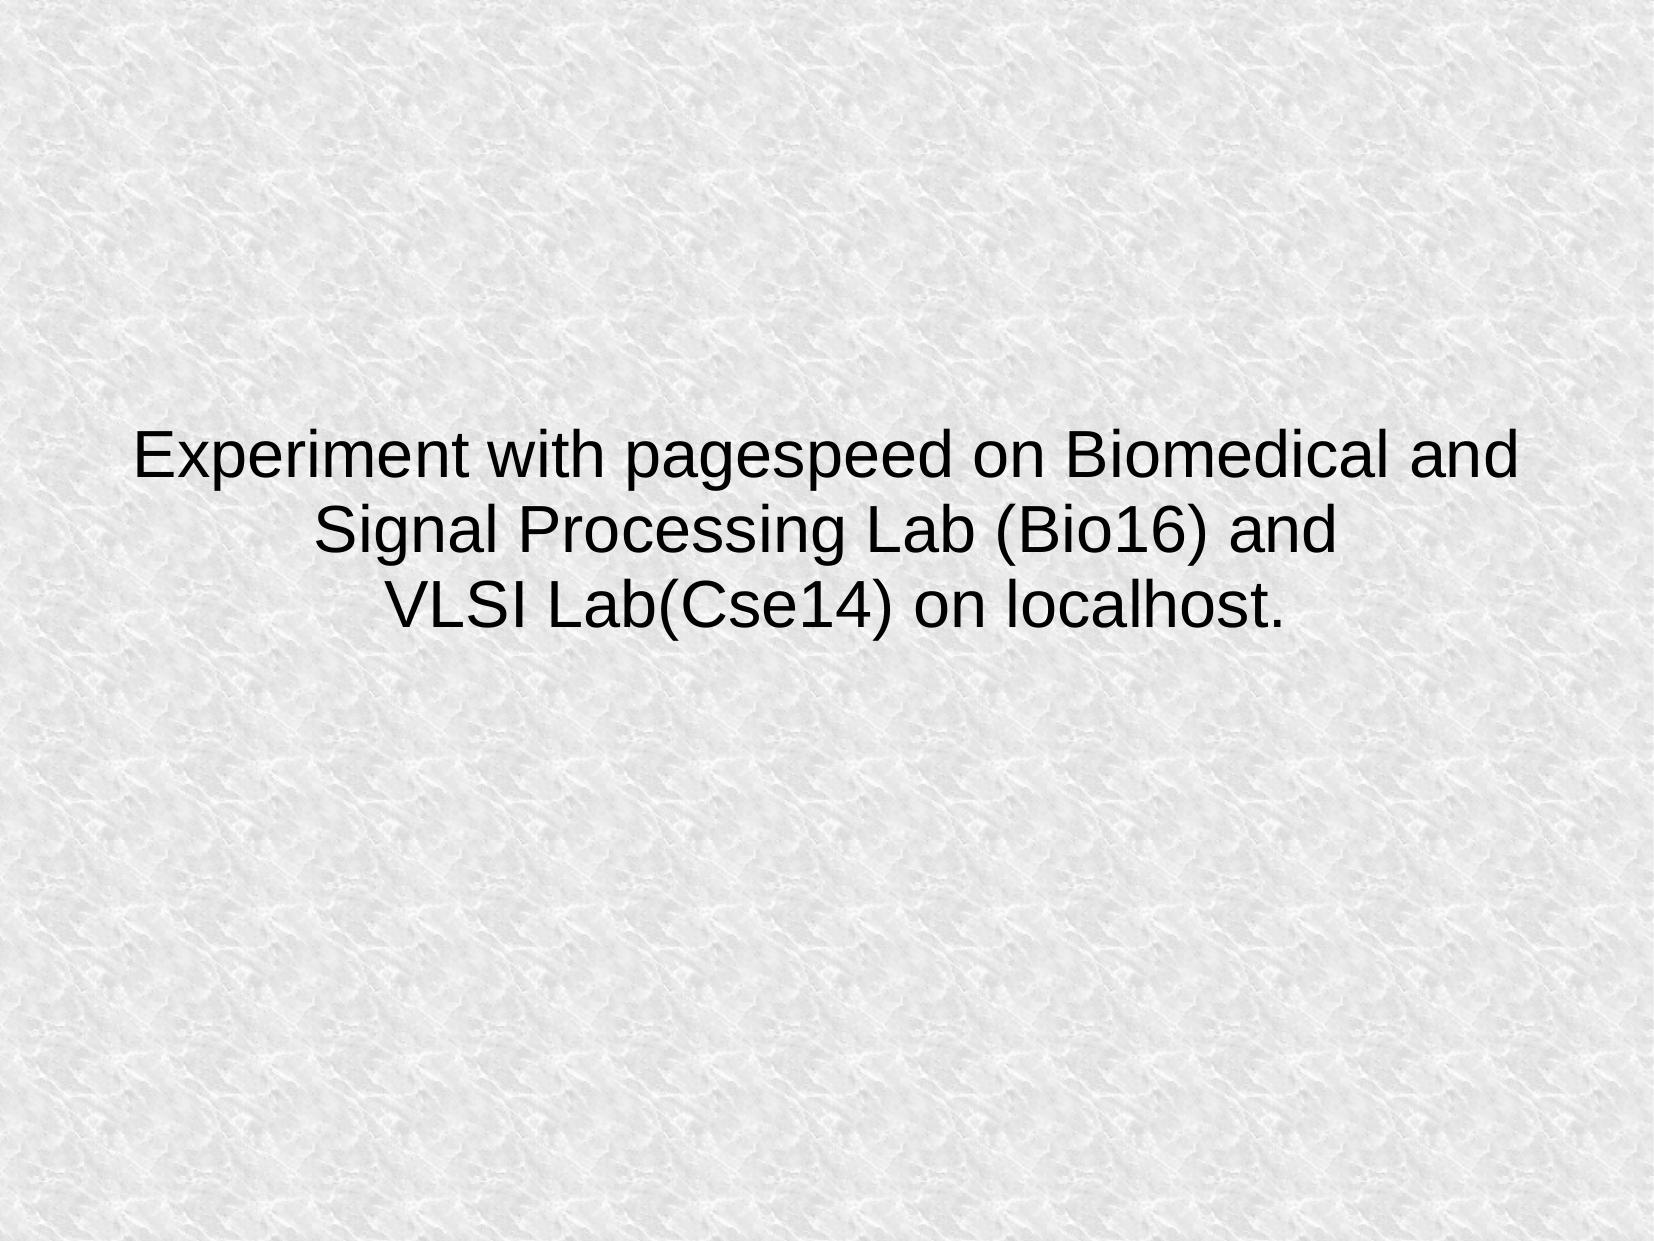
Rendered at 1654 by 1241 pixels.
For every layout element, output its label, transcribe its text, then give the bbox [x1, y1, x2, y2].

picture [0, 0, 1654, 1241]
subtitle Experiment with pagespeed on Biomedical and Signal Processing Lab (Bio16) and VLSI Lab(Cse14) on localhost. [82, 49, 1571, 1010]
